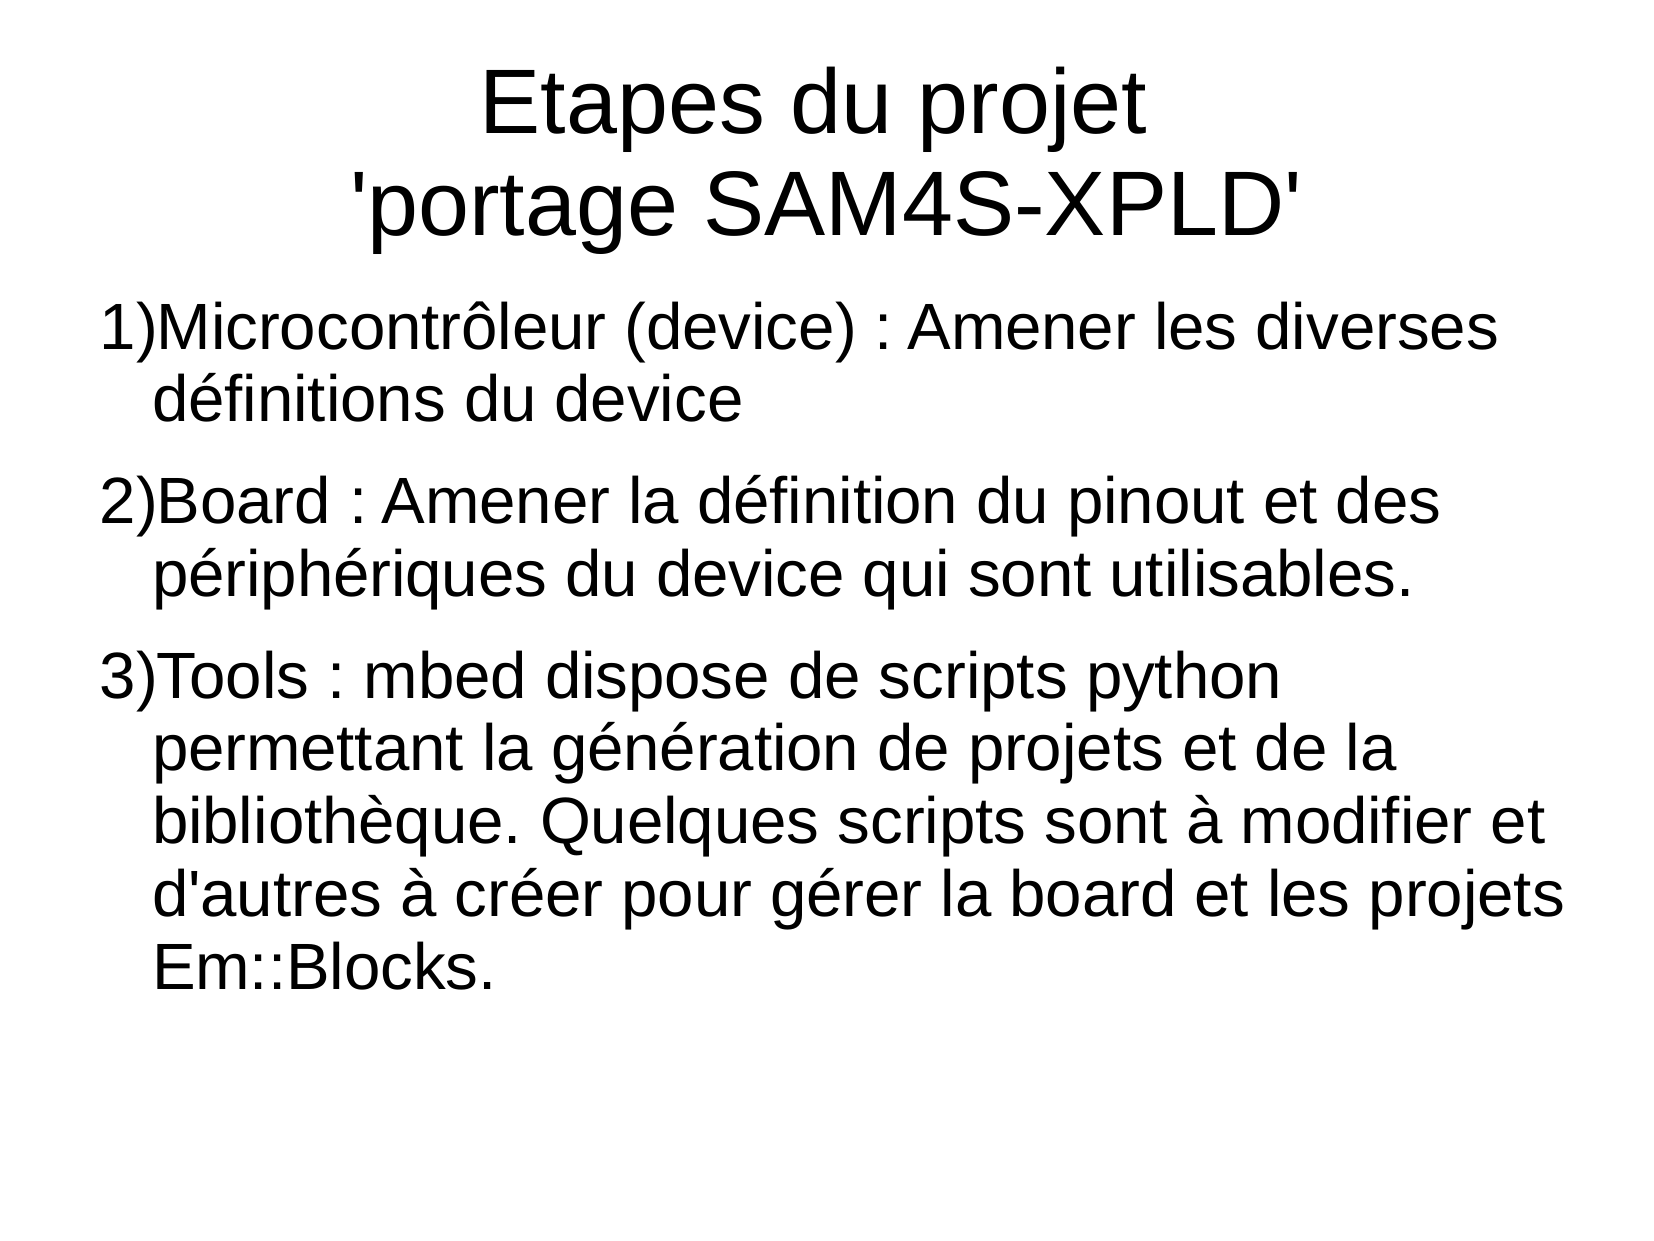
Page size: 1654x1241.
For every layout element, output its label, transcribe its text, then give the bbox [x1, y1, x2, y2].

title Etapes du projet 'portage SAM4S-XPLD' [82, 49, 1571, 257]
list Microcontrôleur (device) : Amener les diverses définitions du device Board : Amener la définition du pinout et des périphériques du device qui sont utilisables. Tools : mbed dispose de scripts python permettant la génération de projets et de la bibliothèque. Quelques scripts sont à modifier et d'autres à créer pour gérer la board et les projets Em::Blocks. [82, 290, 1571, 1010]
